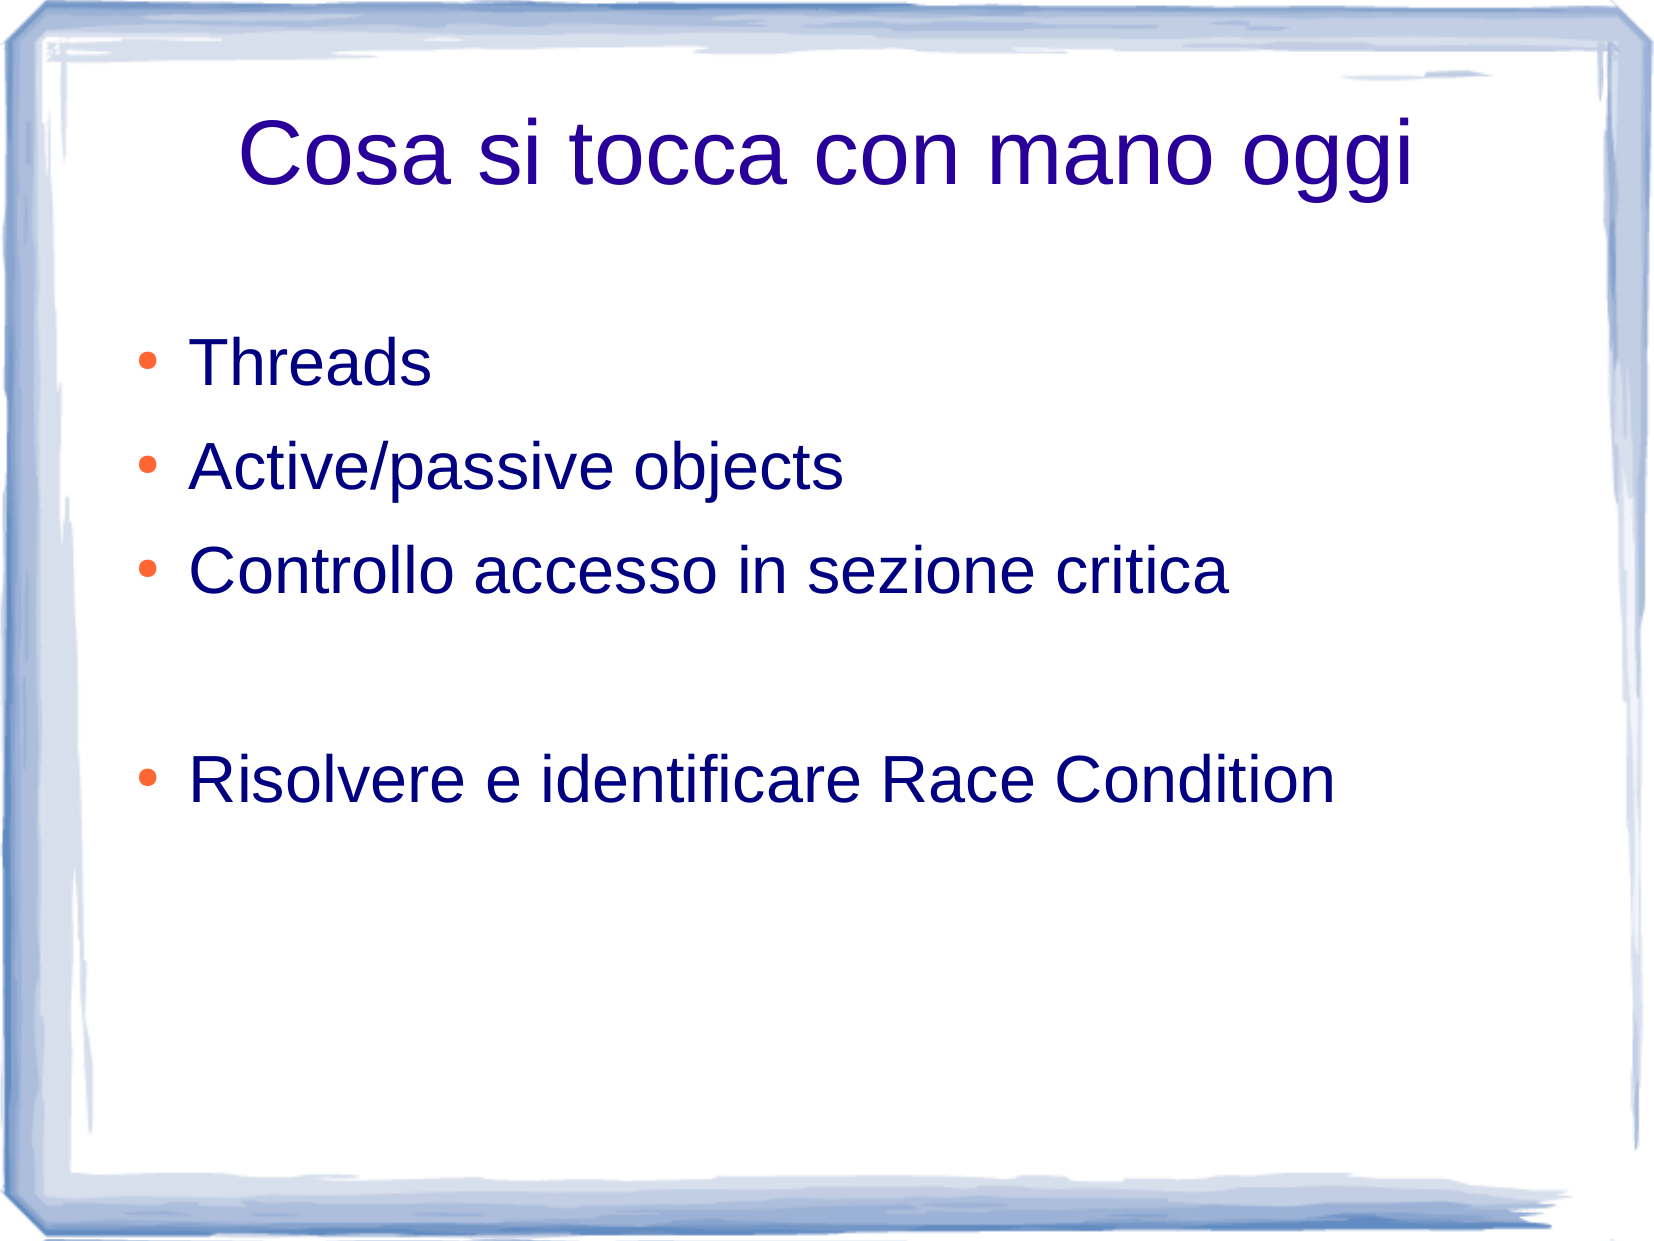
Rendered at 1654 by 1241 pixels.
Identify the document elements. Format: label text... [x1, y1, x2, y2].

title Cosa si tocca con mano oggi [82, 49, 1571, 257]
picture [0, 0, 1654, 1241]
list Threads Active/passive objects Controllo accesso in sezione critica Risolvere e identificare Race Condition [118, 324, 1571, 1045]
